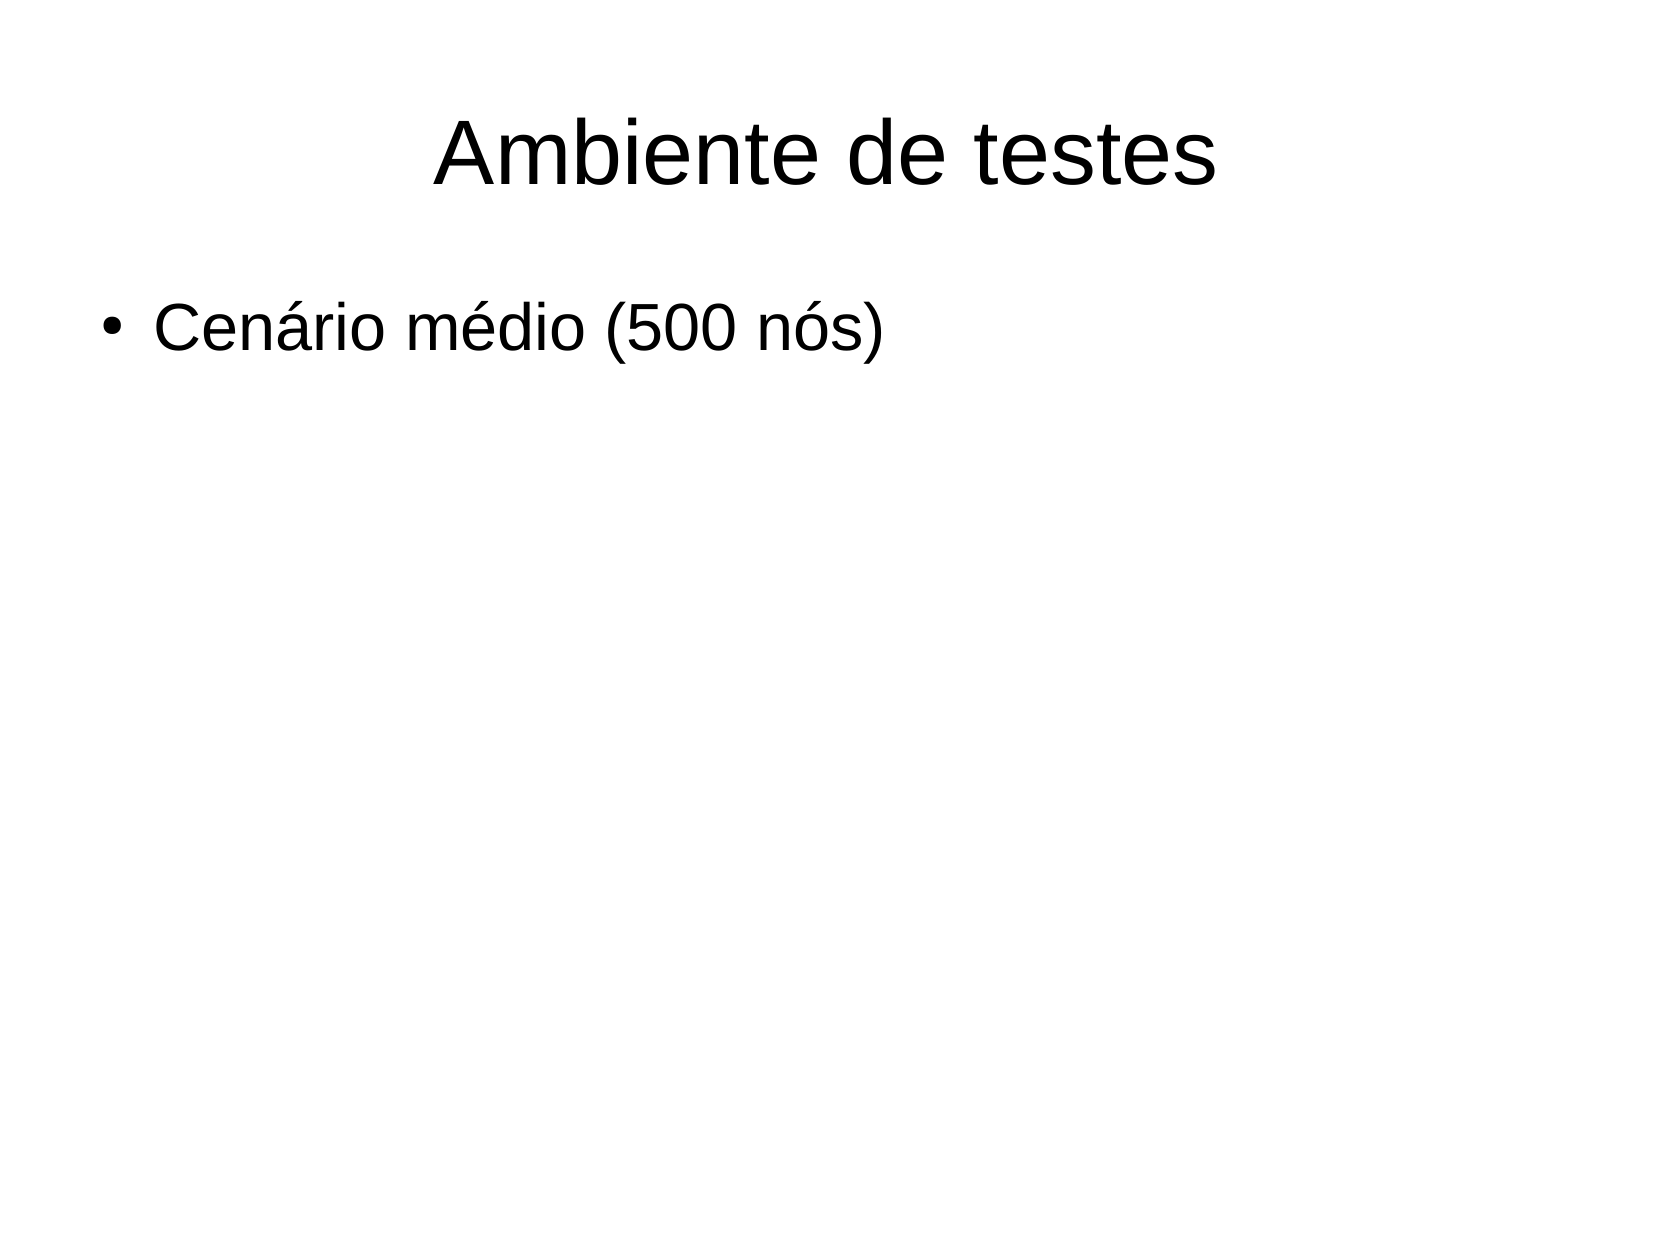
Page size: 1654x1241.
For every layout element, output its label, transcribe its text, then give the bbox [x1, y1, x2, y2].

title Ambiente de testes [82, 49, 1571, 257]
list Cenário médio (500 nós) [82, 290, 1571, 634]
